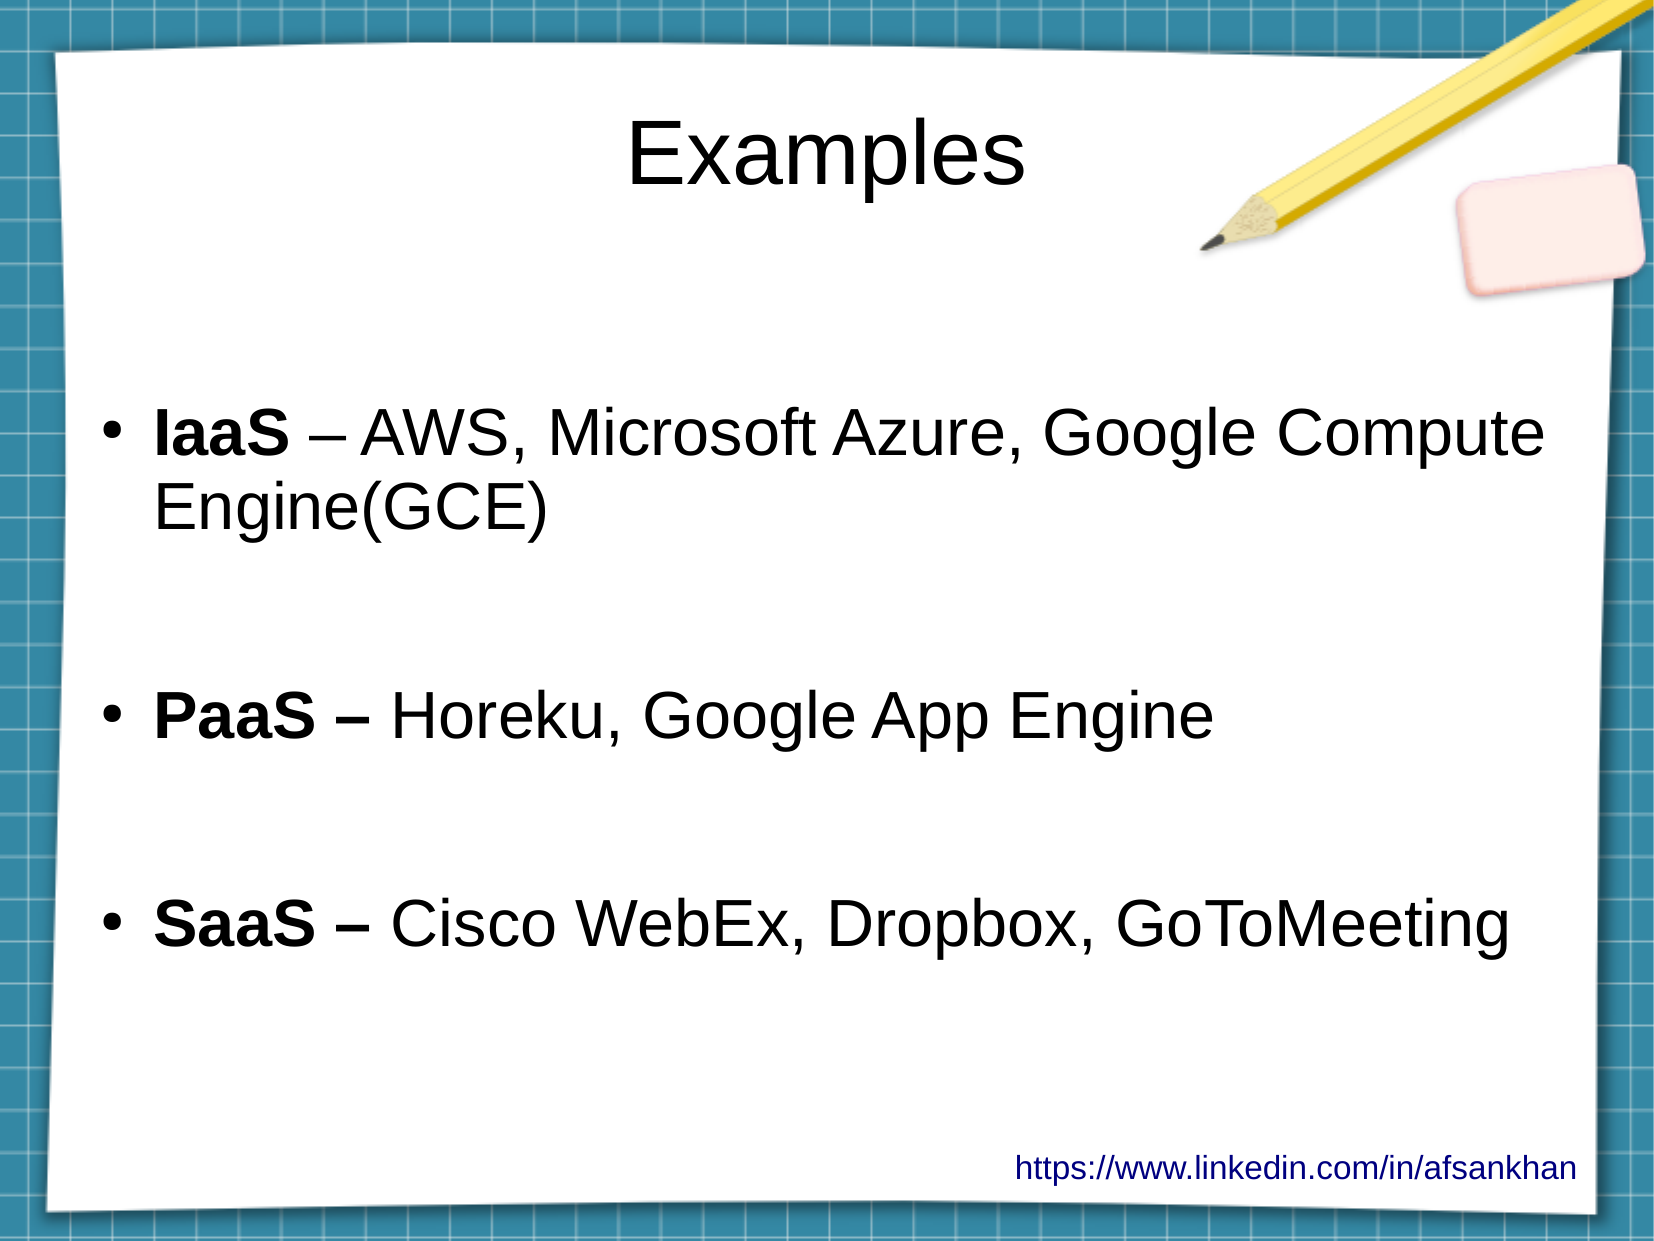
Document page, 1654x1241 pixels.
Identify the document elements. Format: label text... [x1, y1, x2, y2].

title Examples [82, 49, 1571, 257]
list IaaS – AWS, Microsoft Azure, Google Compute Engine(GCE) PaaS – Horeku, Google App Engine SaaS – Cisco WebEx, Dropbox, GoToMeeting [82, 290, 1571, 1052]
picture [0, 0, 1654, 1241]
text_box https://www.linkedin.com/in/afsankhan [1000, 1142, 1594, 1195]
